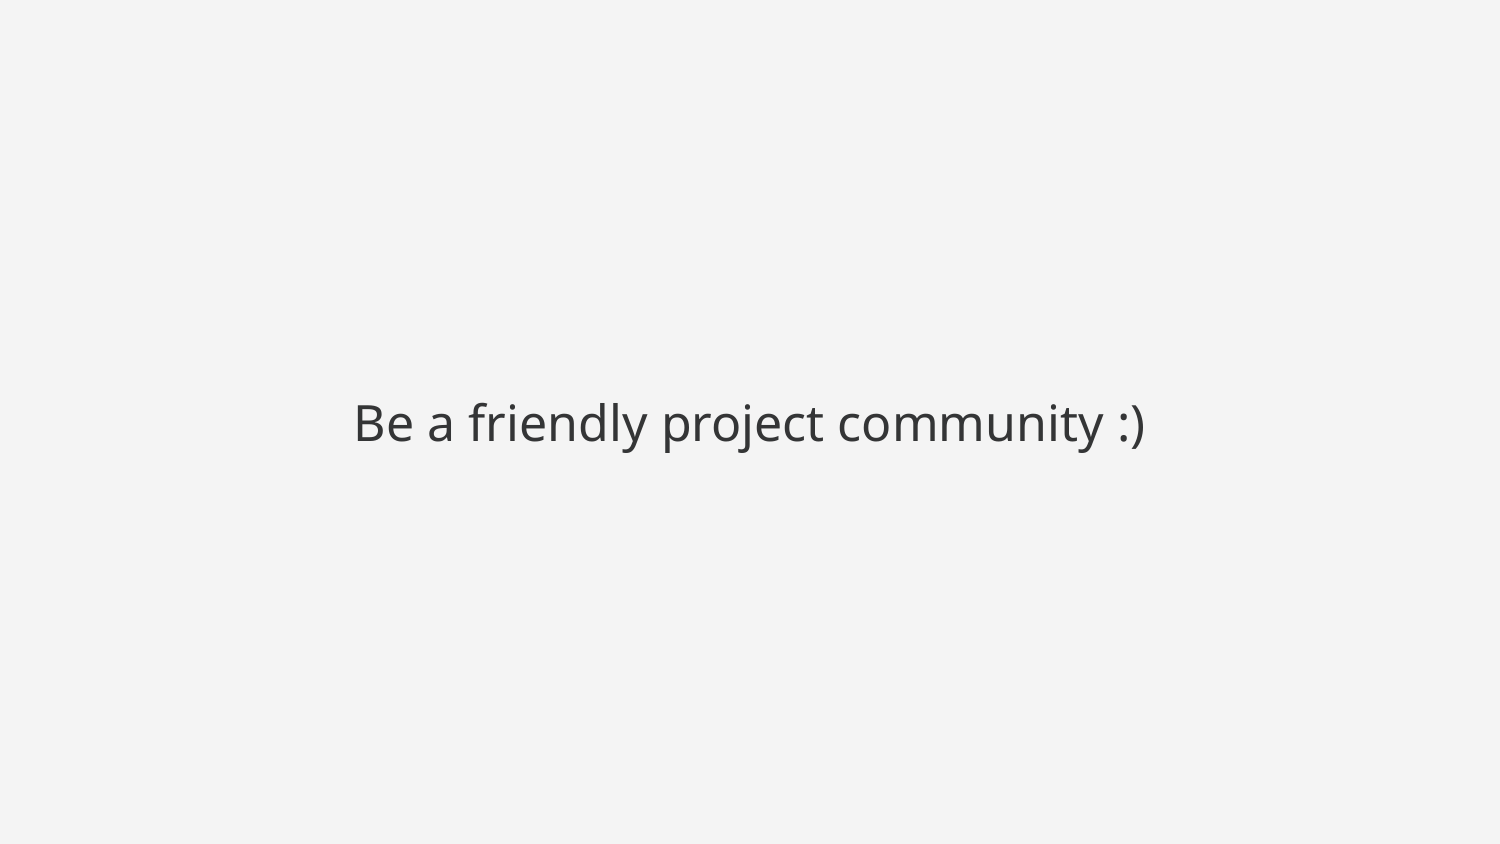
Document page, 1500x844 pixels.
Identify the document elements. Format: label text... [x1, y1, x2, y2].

list Be a friendly project community :) [51, 266, 1449, 578]
